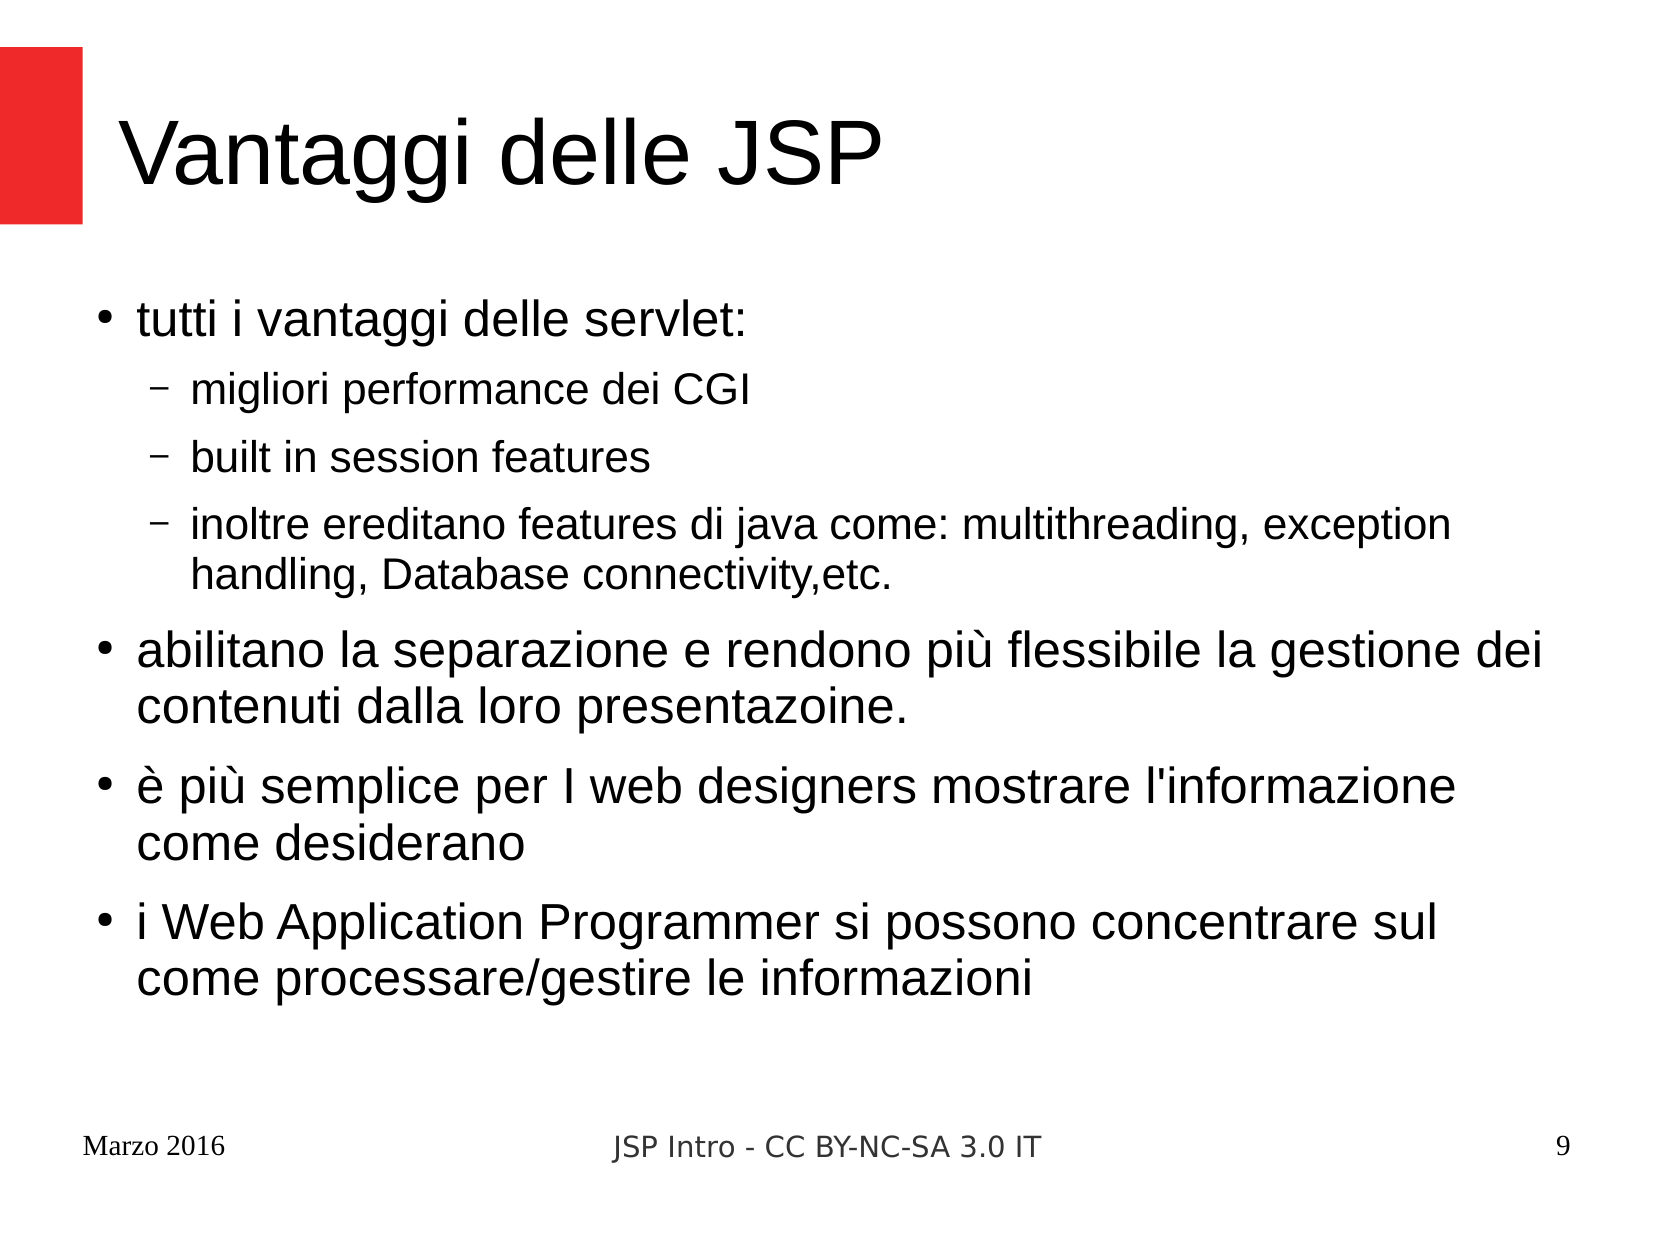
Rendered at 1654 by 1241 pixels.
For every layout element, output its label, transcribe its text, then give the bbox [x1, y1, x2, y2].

title Vantaggi delle JSP [118, 49, 1607, 257]
list tutti i vantaggi delle servlet: migliori performance dei CGI built in session features inoltre ereditano features di java come: multithreading, exception handling, Database connectivity,etc. abilitano la separazione e rendono più flessibile la gestione dei contenuti dalla loro presentazoine. è più semplice per I web designers mostrare l'informazione come desiderano i Web Application Programmer si possono concentrare sul come processare/gestire le informazioni [82, 290, 1571, 1010]
